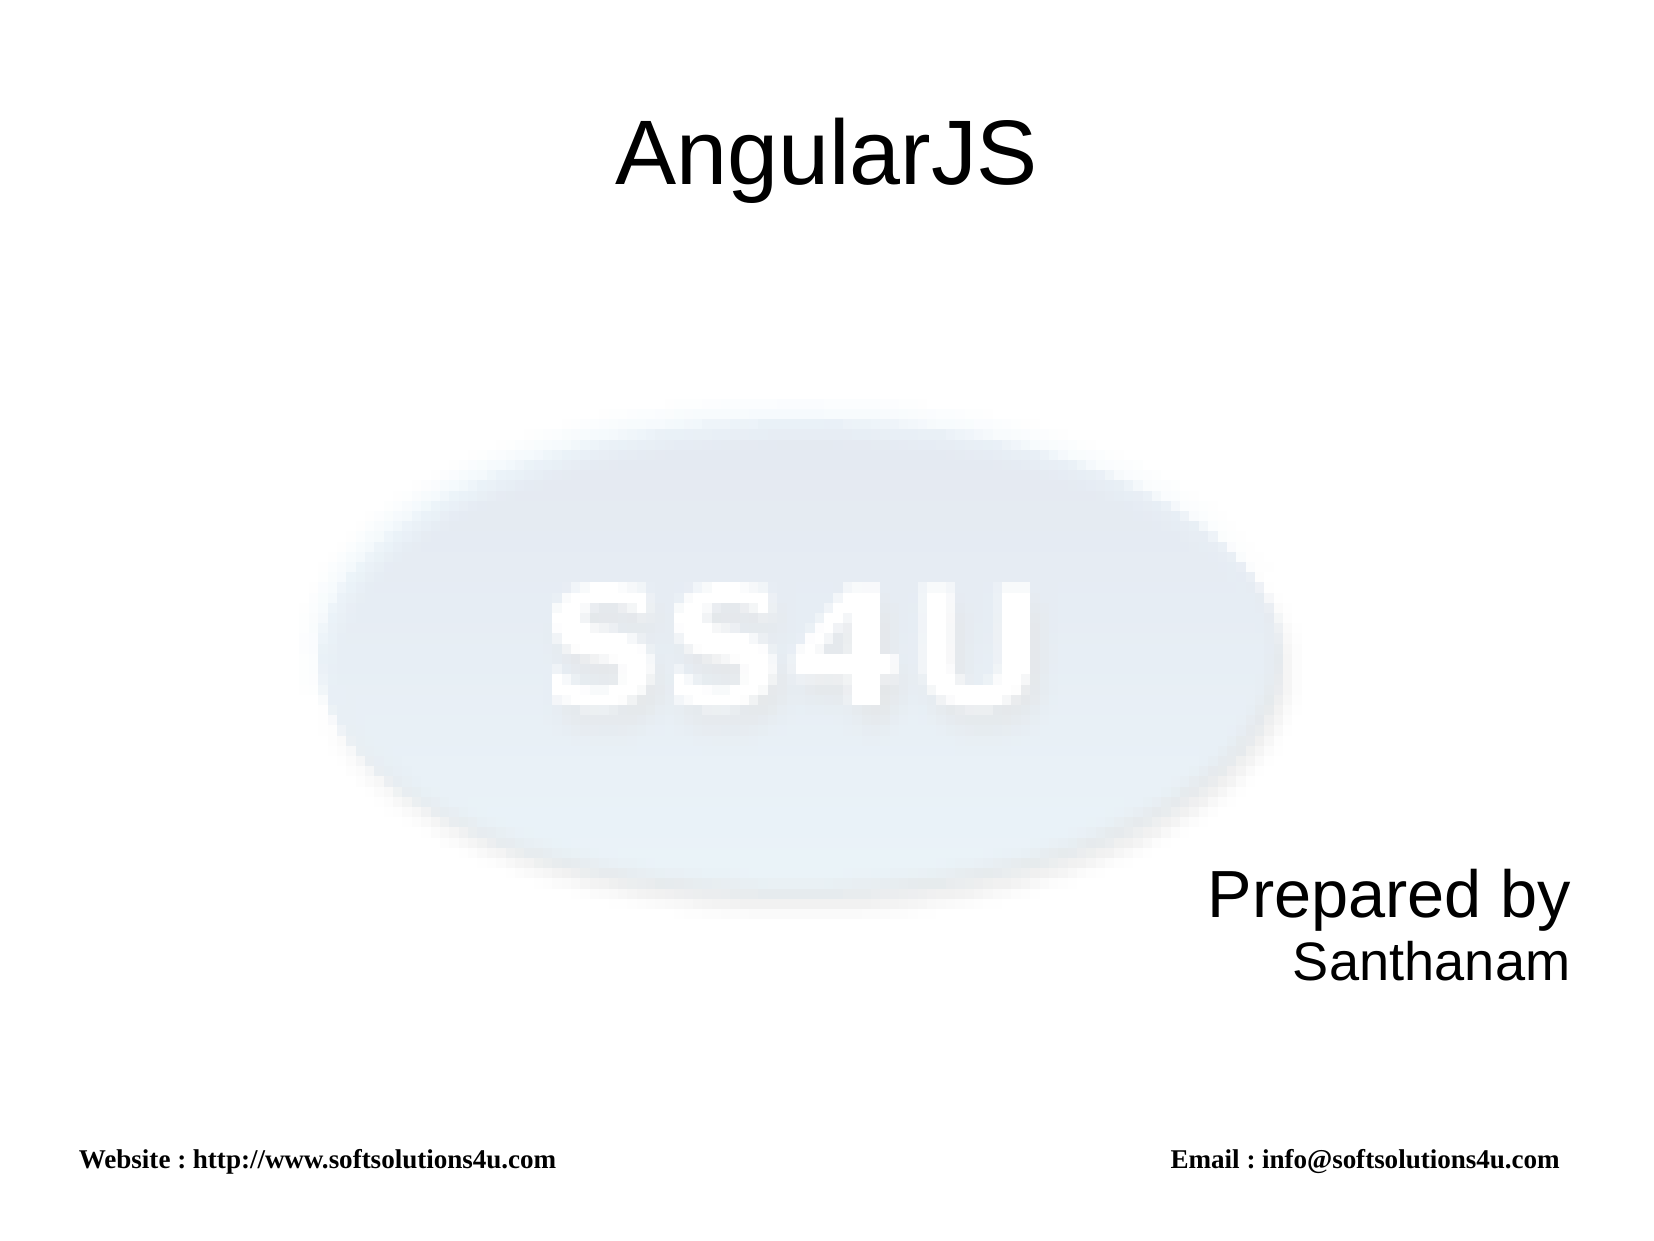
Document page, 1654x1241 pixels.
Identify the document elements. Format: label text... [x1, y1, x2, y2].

title AngularJS [82, 49, 1571, 257]
subtitle Prepared by Santhanam [82, 840, 1571, 1010]
